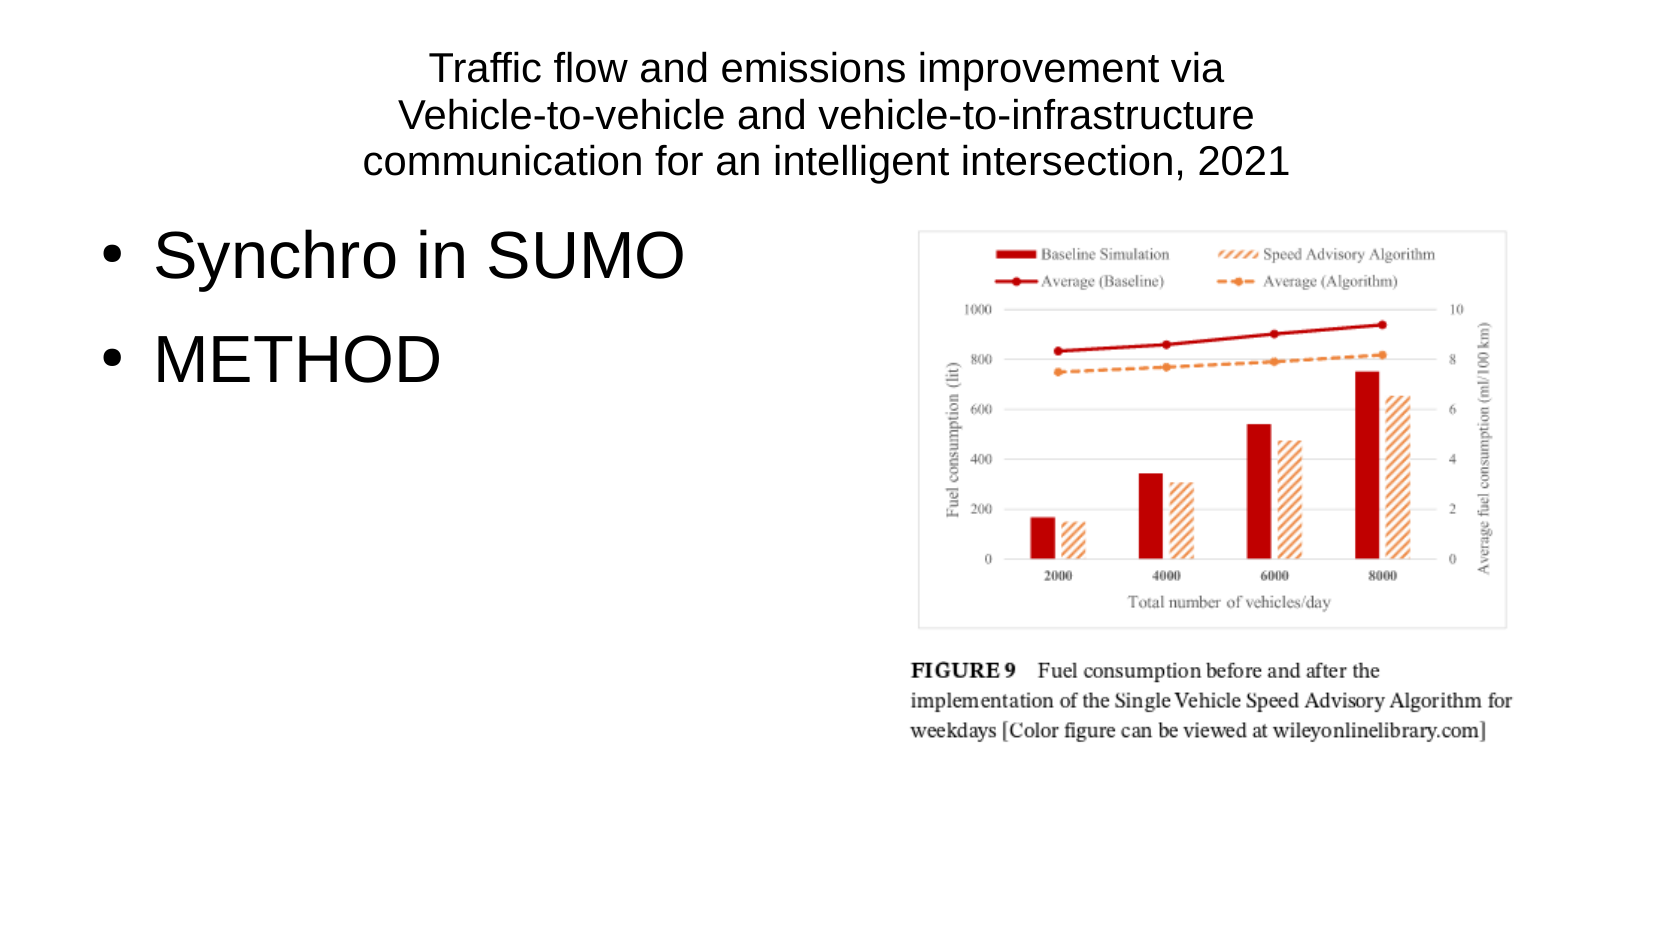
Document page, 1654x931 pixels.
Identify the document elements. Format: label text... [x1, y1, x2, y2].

picture [887, 217, 1530, 758]
title Traffic flow and emissions improvement via Vehicle-to-vehicle and vehicle-to-infrastructure communication for an intelligent intersection, 2021 [82, 37, 1571, 193]
list Synchro in SUMO METHOD [82, 217, 809, 758]
